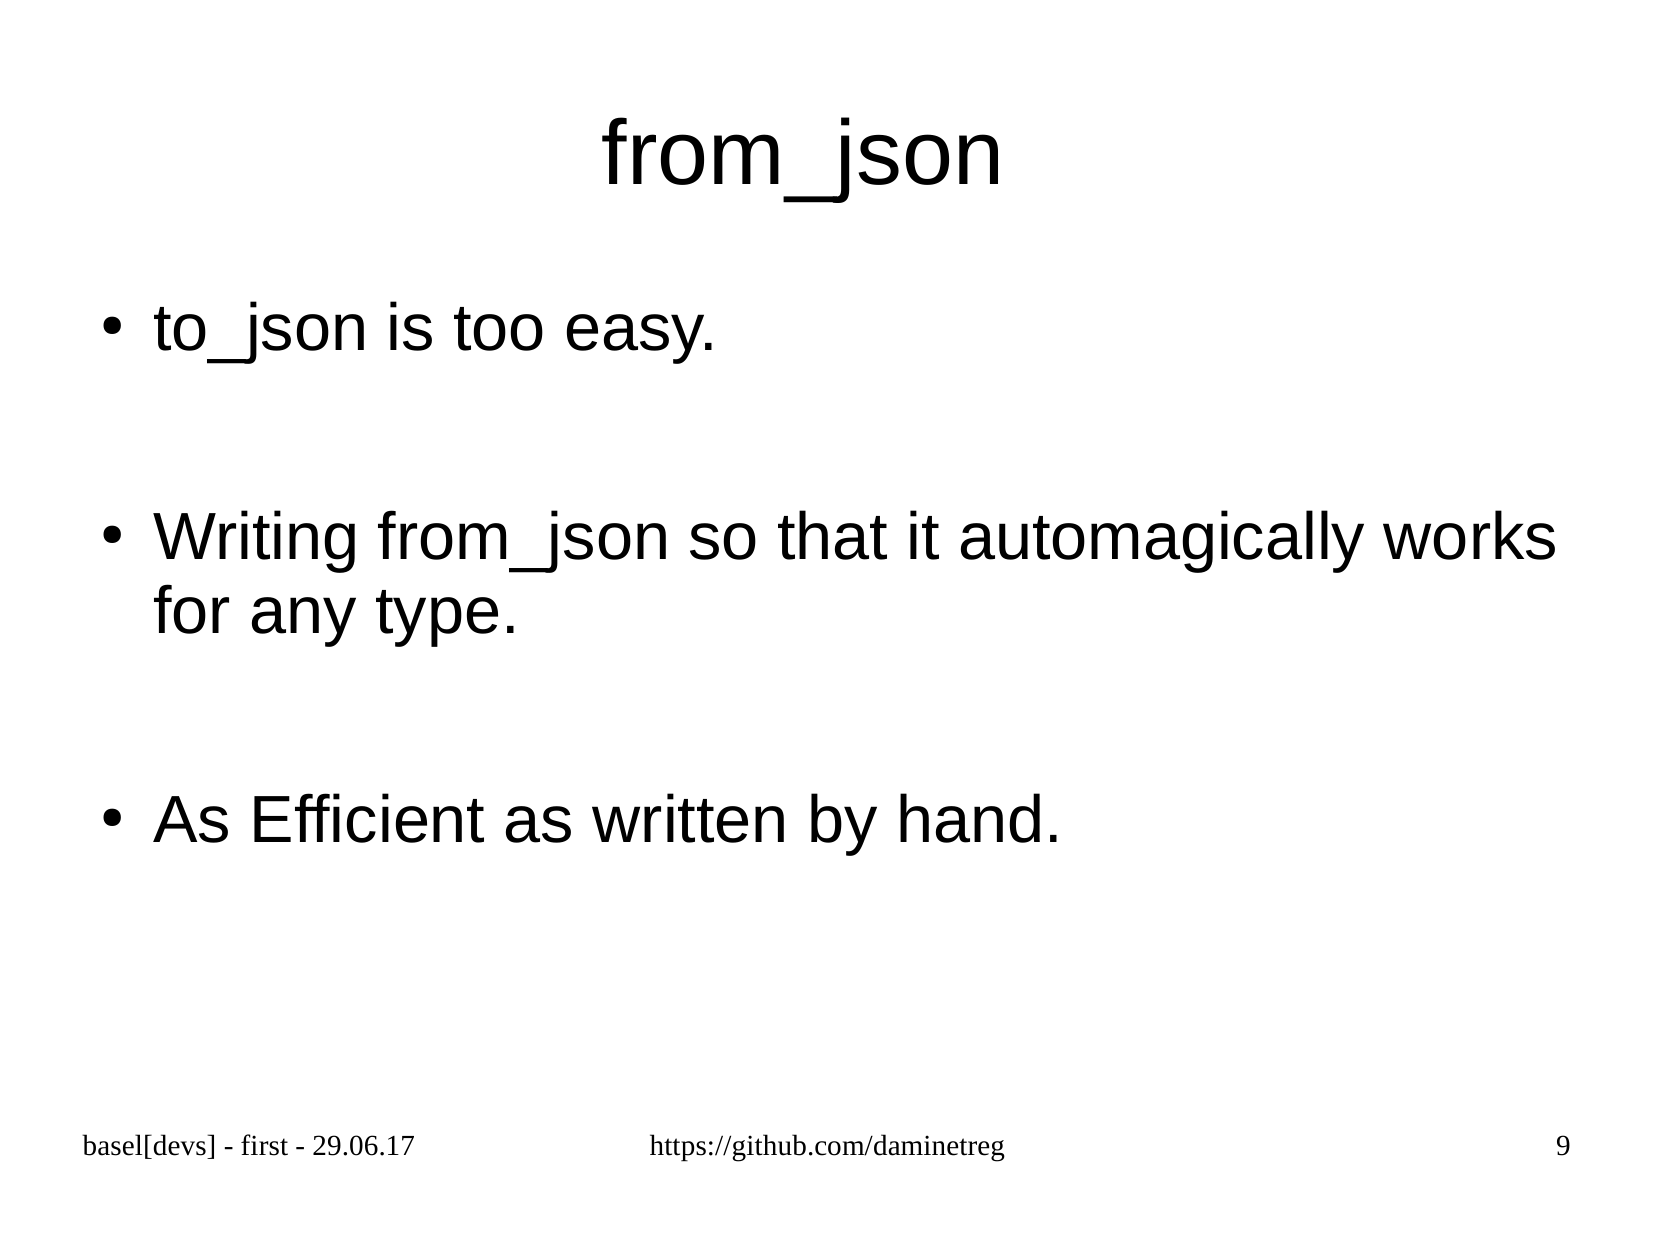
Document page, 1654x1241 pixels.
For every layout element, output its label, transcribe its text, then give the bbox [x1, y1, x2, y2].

list to_json is too easy. Writing from_json so that it automagically works for any type. As Efficient as written by hand. [82, 290, 1571, 1010]
title from_json [82, 49, 1571, 257]
